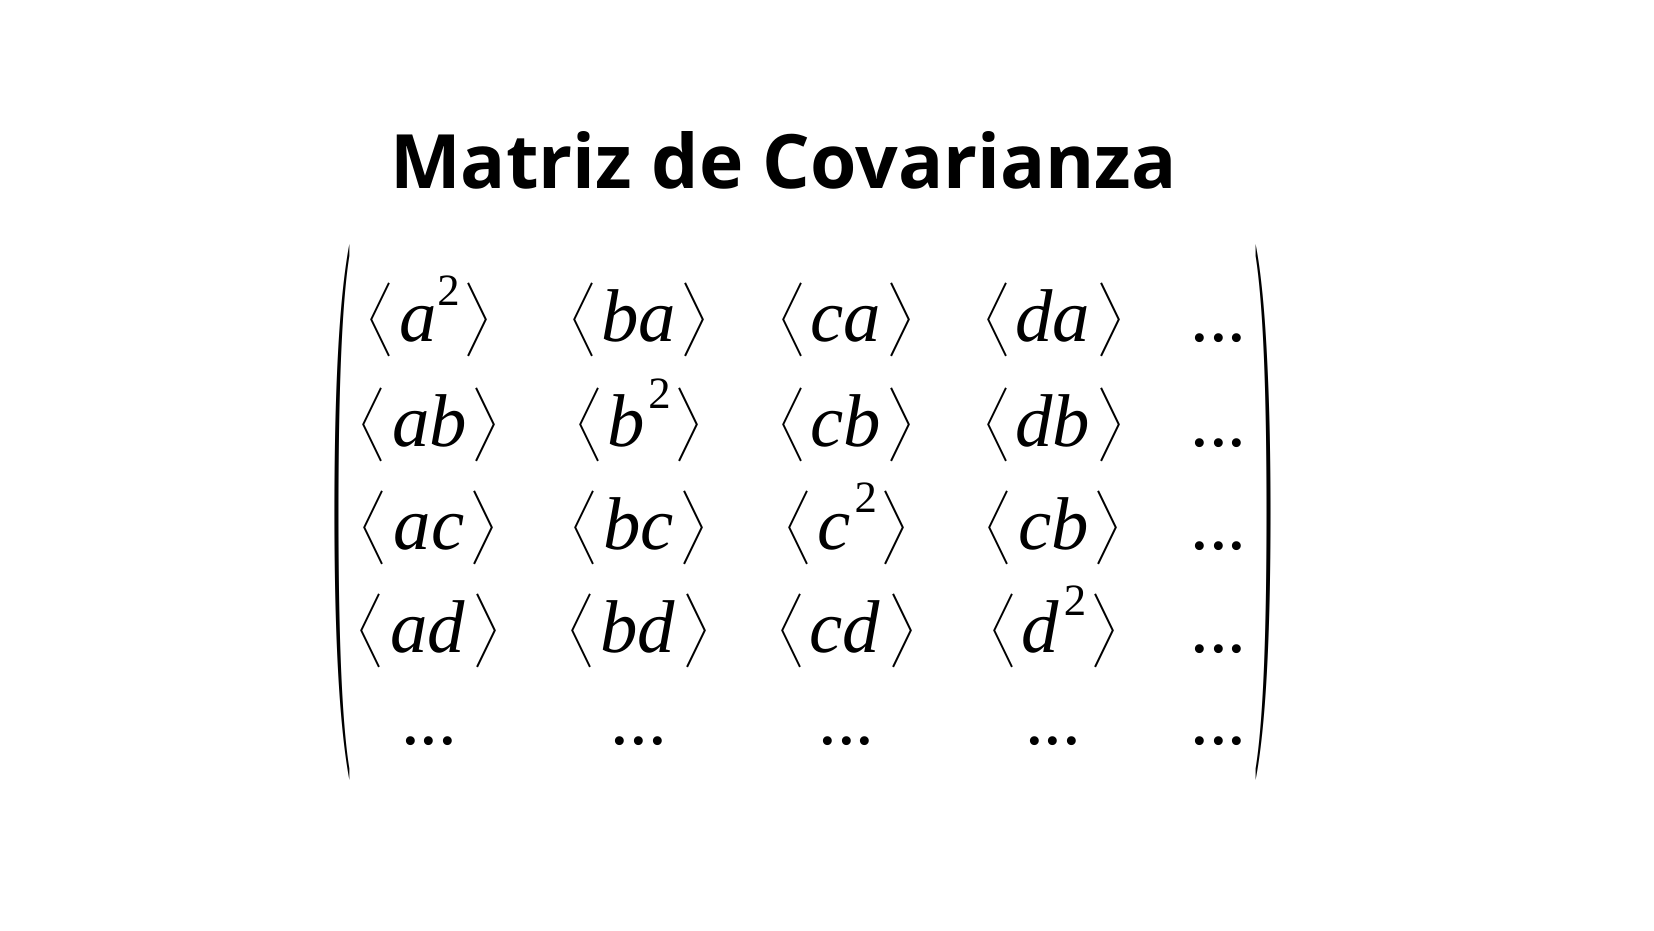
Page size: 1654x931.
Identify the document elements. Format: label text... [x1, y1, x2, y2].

text_box Matriz de Covarianza [201, 100, 1366, 259]
chart [321, 259, 1283, 786]
